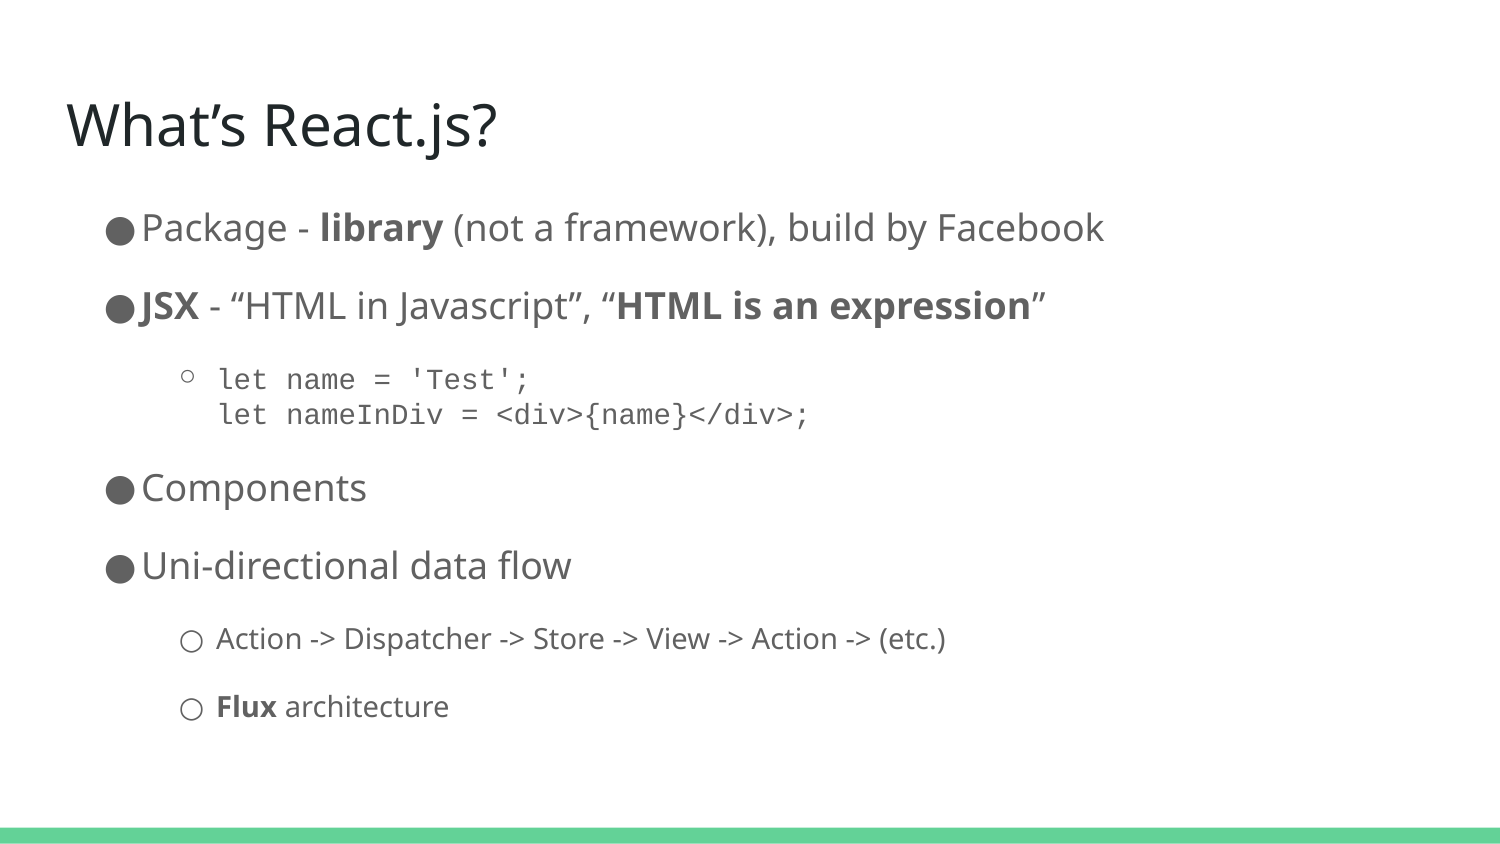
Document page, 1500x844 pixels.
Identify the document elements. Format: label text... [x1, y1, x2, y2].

title What’s React.js? [51, 72, 1449, 167]
list Package - library (not a framework), build by Facebook JSX - “HTML in Javascript”, “HTML is an expression” let name = 'Test'; let nameInDiv = <div>{name}</div>; Components Uni-directional data flow Action -> Dispatcher -> Store -> View -> Action -> (etc.) Flux architecture [51, 189, 1449, 750]
